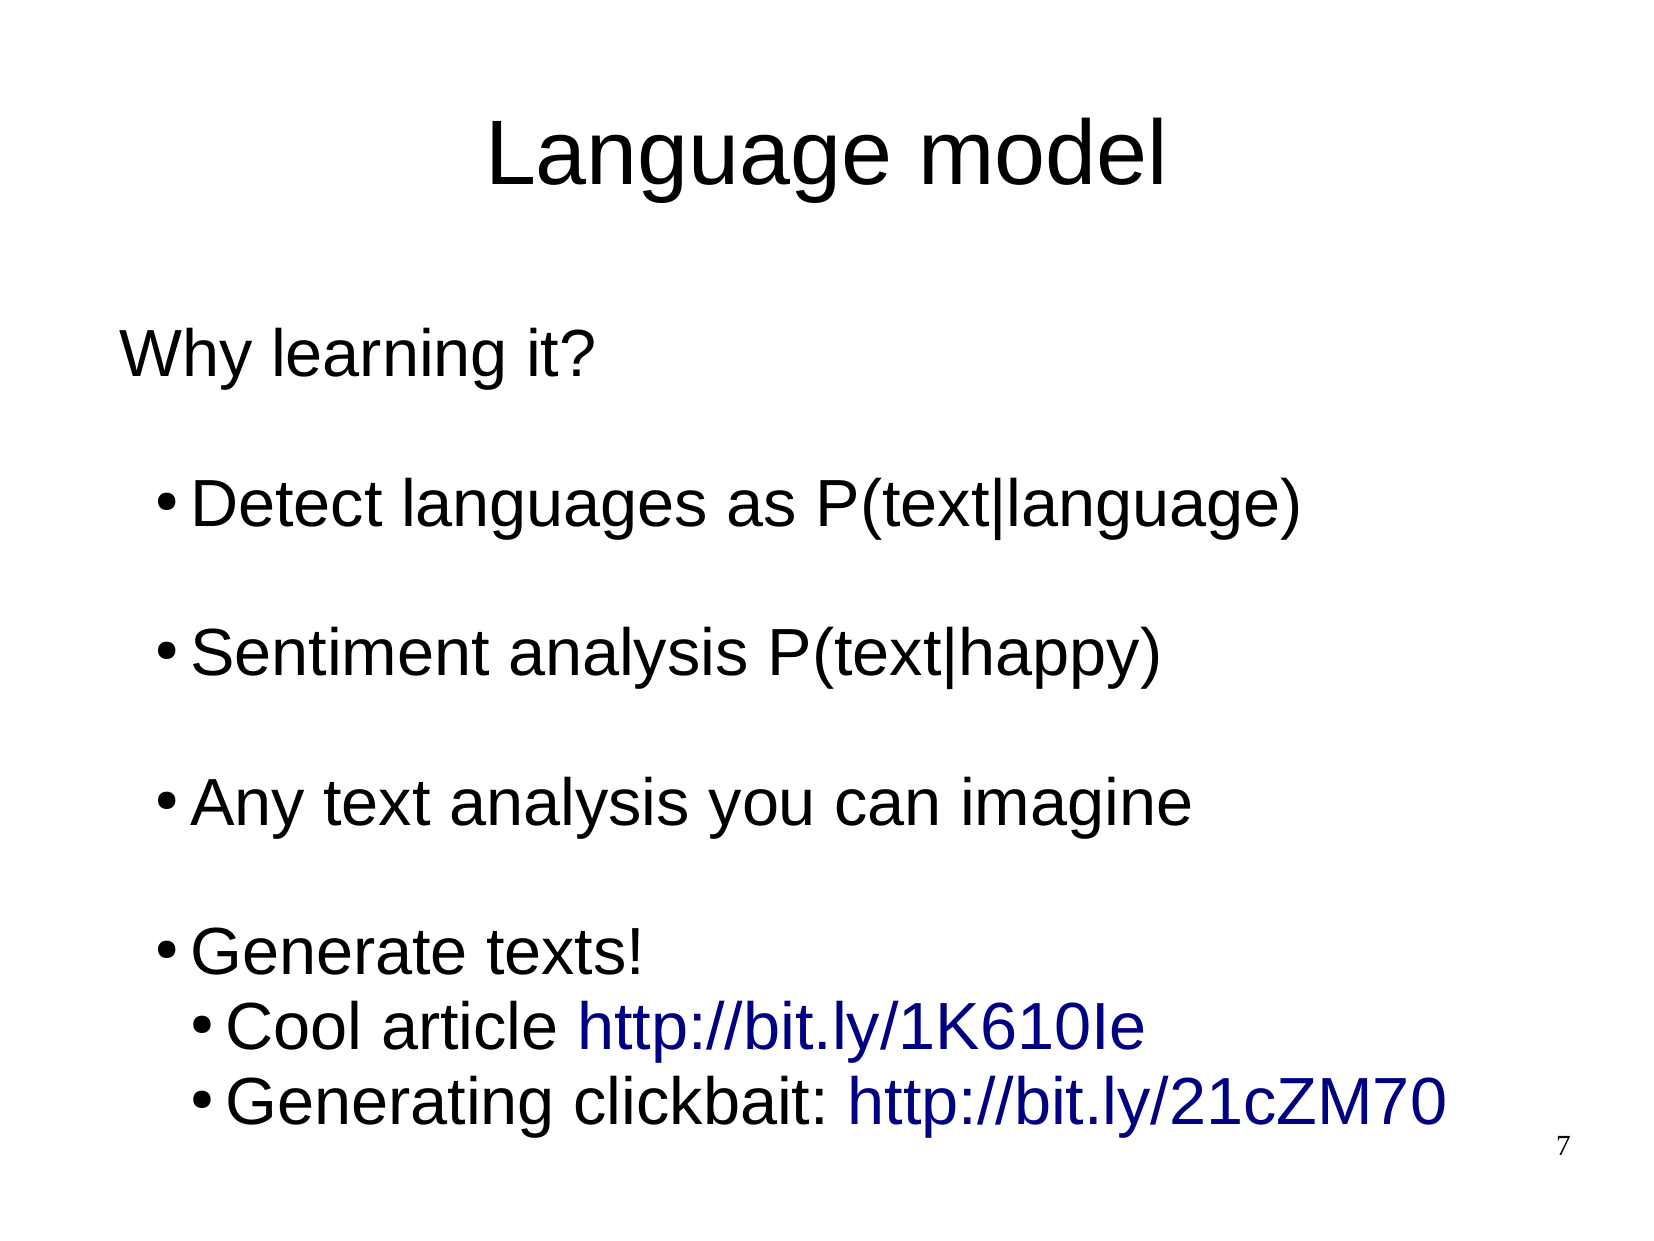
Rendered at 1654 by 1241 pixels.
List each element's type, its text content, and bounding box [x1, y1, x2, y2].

title Language model [82, 49, 1571, 257]
text_box Why learning it? Detect languages as P(text|language) Sentiment analysis P(text|happy) Any text analysis you can imagine Generate texts! Cool article http://bit.ly/1K610Ie Generating clickbait: http://bit.ly/21cZM70 [69, 308, 1654, 1221]
